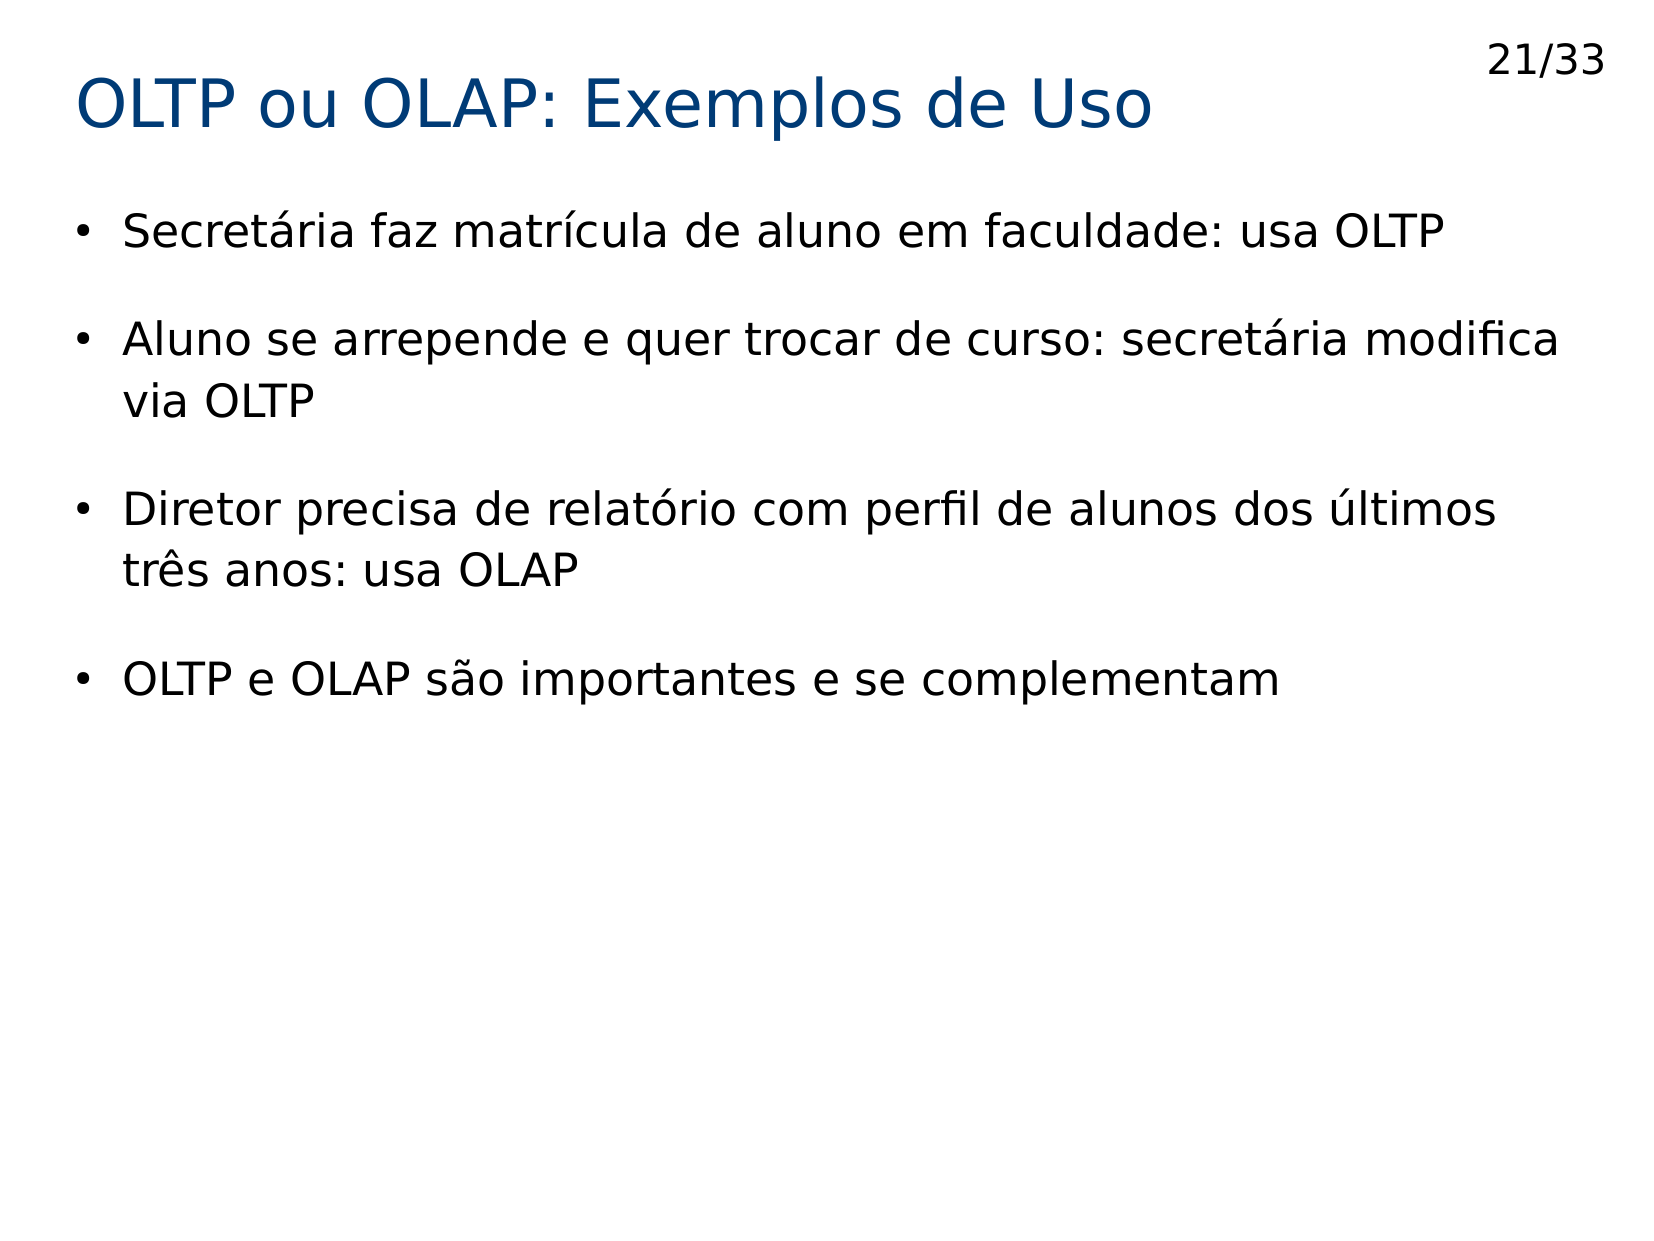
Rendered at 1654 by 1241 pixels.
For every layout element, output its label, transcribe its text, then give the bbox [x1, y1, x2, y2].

list Secretária faz matrícula de aluno em faculdade: usa OLTP Aluno se arrepende e quer trocar de curso: secretária modifica via OLTP Diretor precisa de relatório com perfil de alunos dos últimos três anos: usa OLAP OLTP e OLAP são importantes e se complementam [75, 196, 1581, 1187]
title OLTP ou OLAP: Exemplos de Uso [75, 33, 1425, 175]
